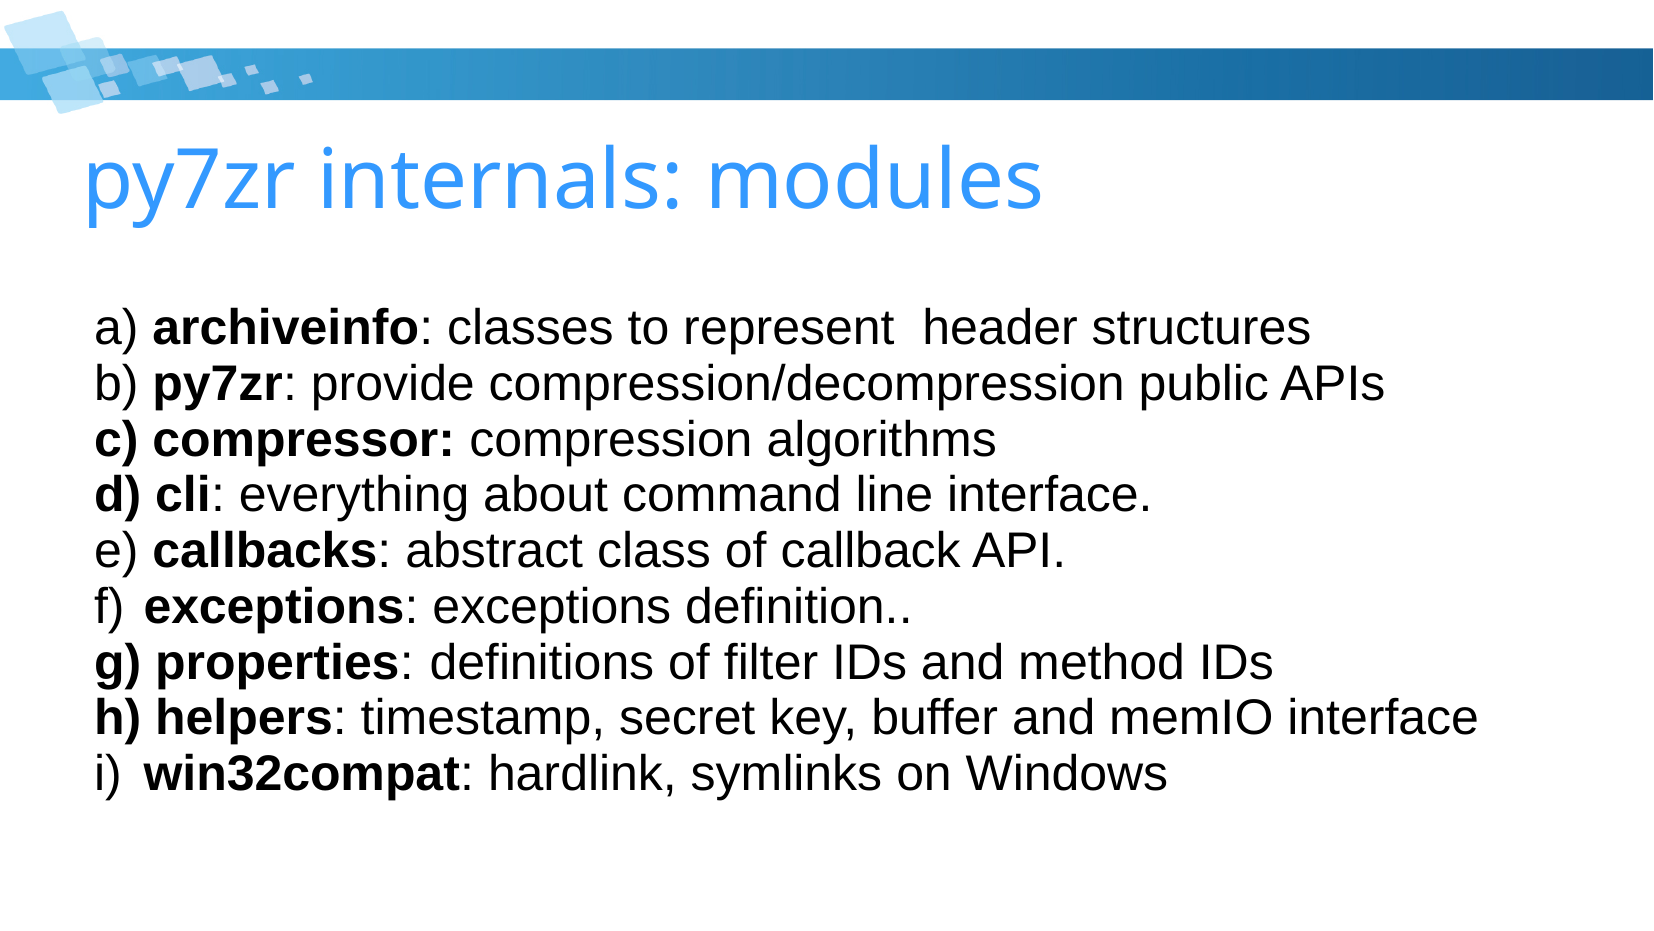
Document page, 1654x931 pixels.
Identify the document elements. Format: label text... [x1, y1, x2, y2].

title py7zr internals: modules [82, 99, 1571, 255]
text_box archiveinfo: classes to represent header structures py7zr: provide compression/decompression public APIs compressor: compression algorithms cli: everything about command line interface. callbacks: abstract class of callback API. exceptions: exceptions definition.. properties: definitions of filter IDs and method IDs helpers: timestamp, secret key, buffer and memIO interface win32compat: hardlink, symlinks on Windows [79, 236, 1524, 803]
picture [0, 0, 1653, 929]
